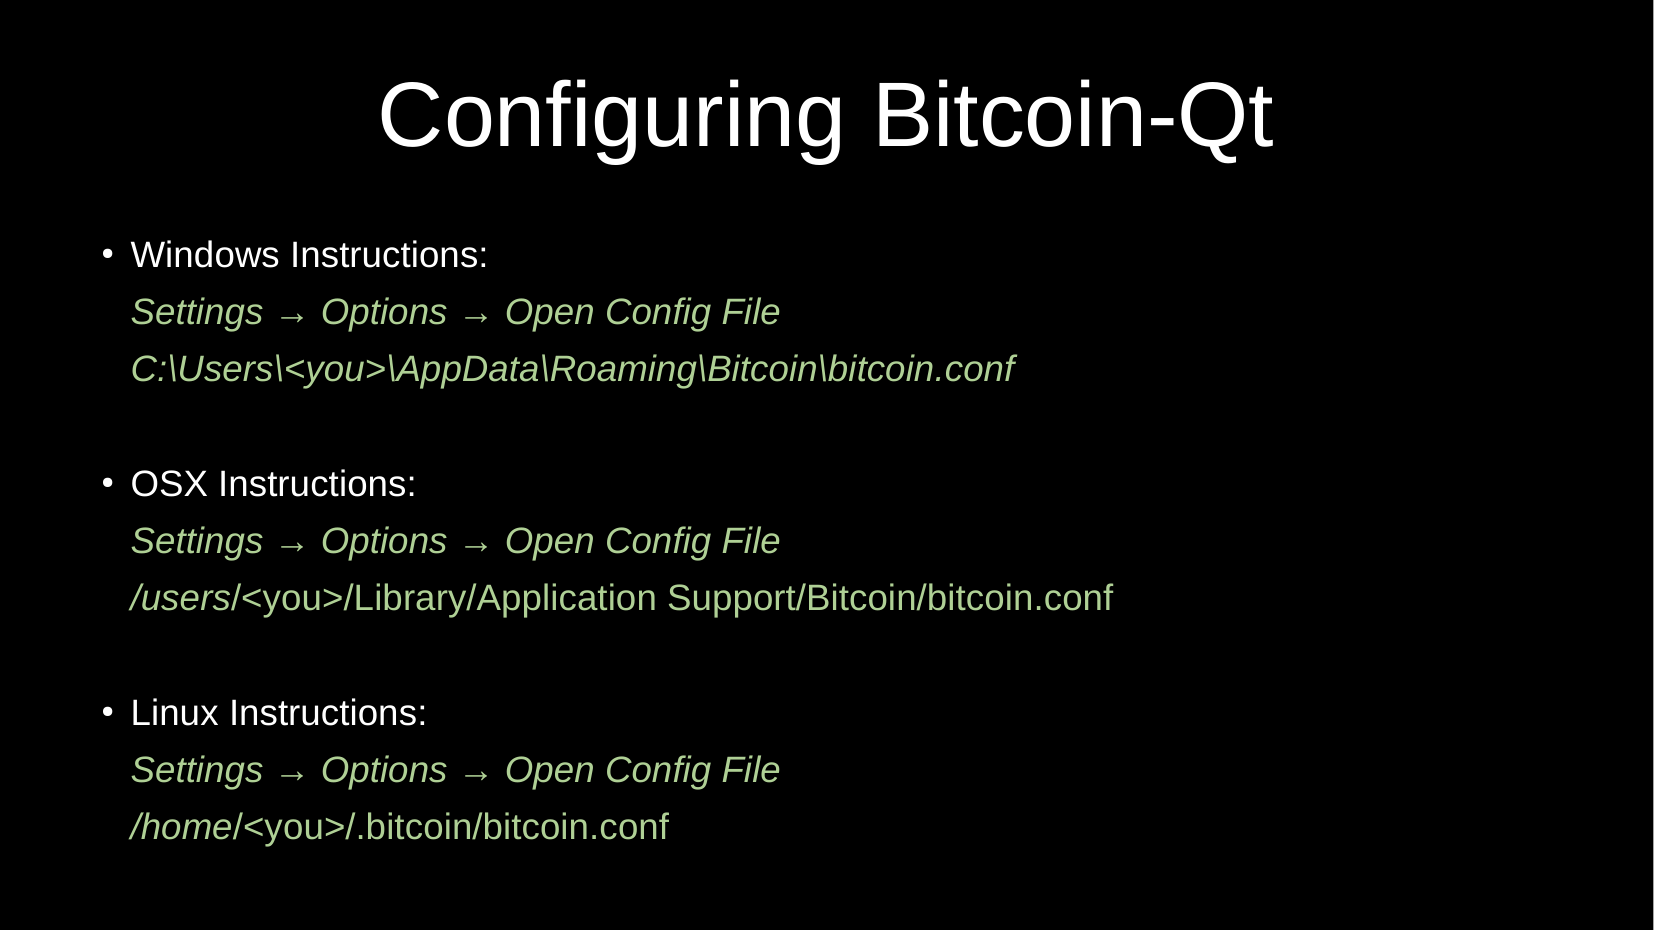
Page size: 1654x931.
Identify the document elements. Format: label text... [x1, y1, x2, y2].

list Windows Instructions: Settings → Options → Open Config File C:\Users\<you>\AppData\Roaming\Bitcoin\bitcoin.conf OSX Instructions: Settings → Options → Open Config File /users/<you>/Library/Application Support/Bitcoin/bitcoin.conf Linux Instructions: Settings → Options → Open Config File /home/<you>/.bitcoin/bitcoin.conf [82, 225, 1571, 863]
title Configuring Bitcoin-Qt [82, 37, 1571, 193]
